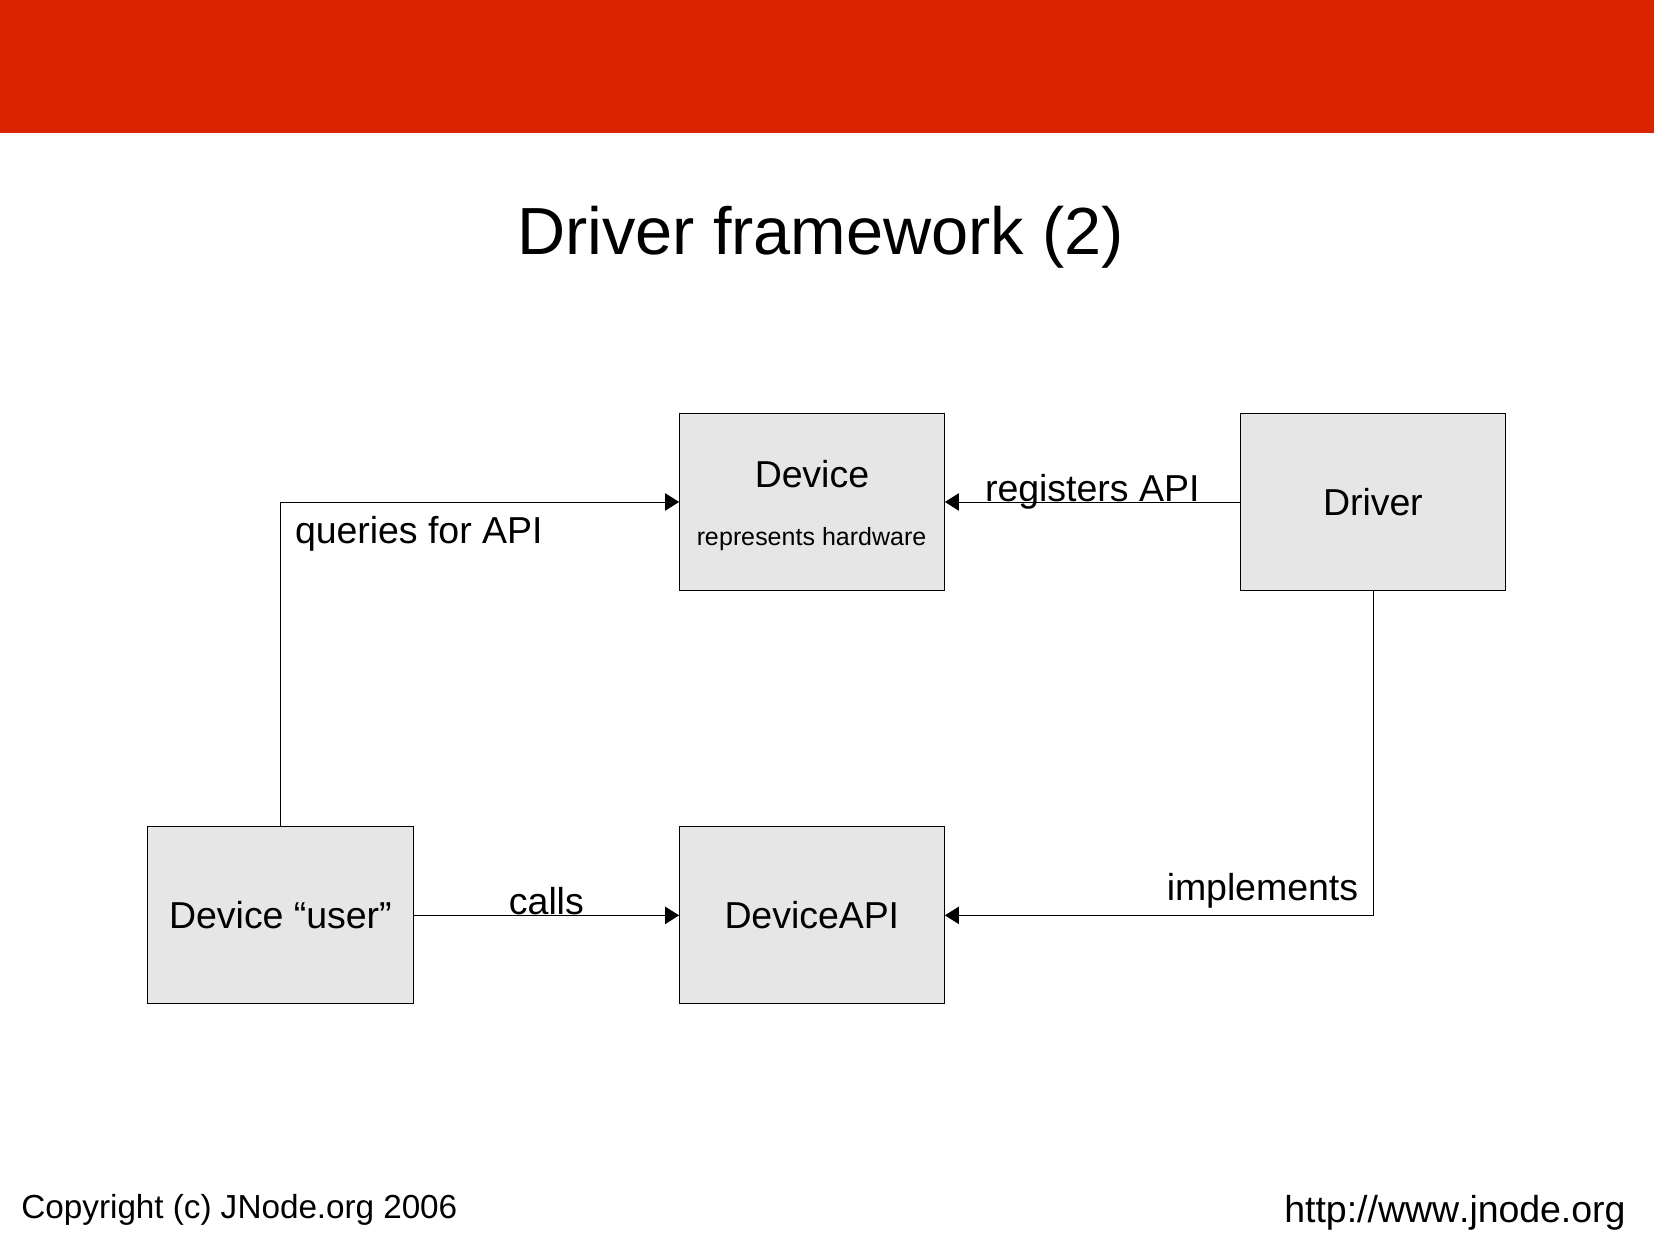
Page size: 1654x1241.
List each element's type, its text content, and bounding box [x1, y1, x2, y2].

text_box Driver [1240, 413, 1506, 591]
text_box Device represents hardware [679, 413, 945, 591]
title Driver framework (2) [76, 147, 1565, 316]
text_box DeviceAPI [679, 826, 945, 1004]
text_box Device “user” [147, 826, 414, 1004]
